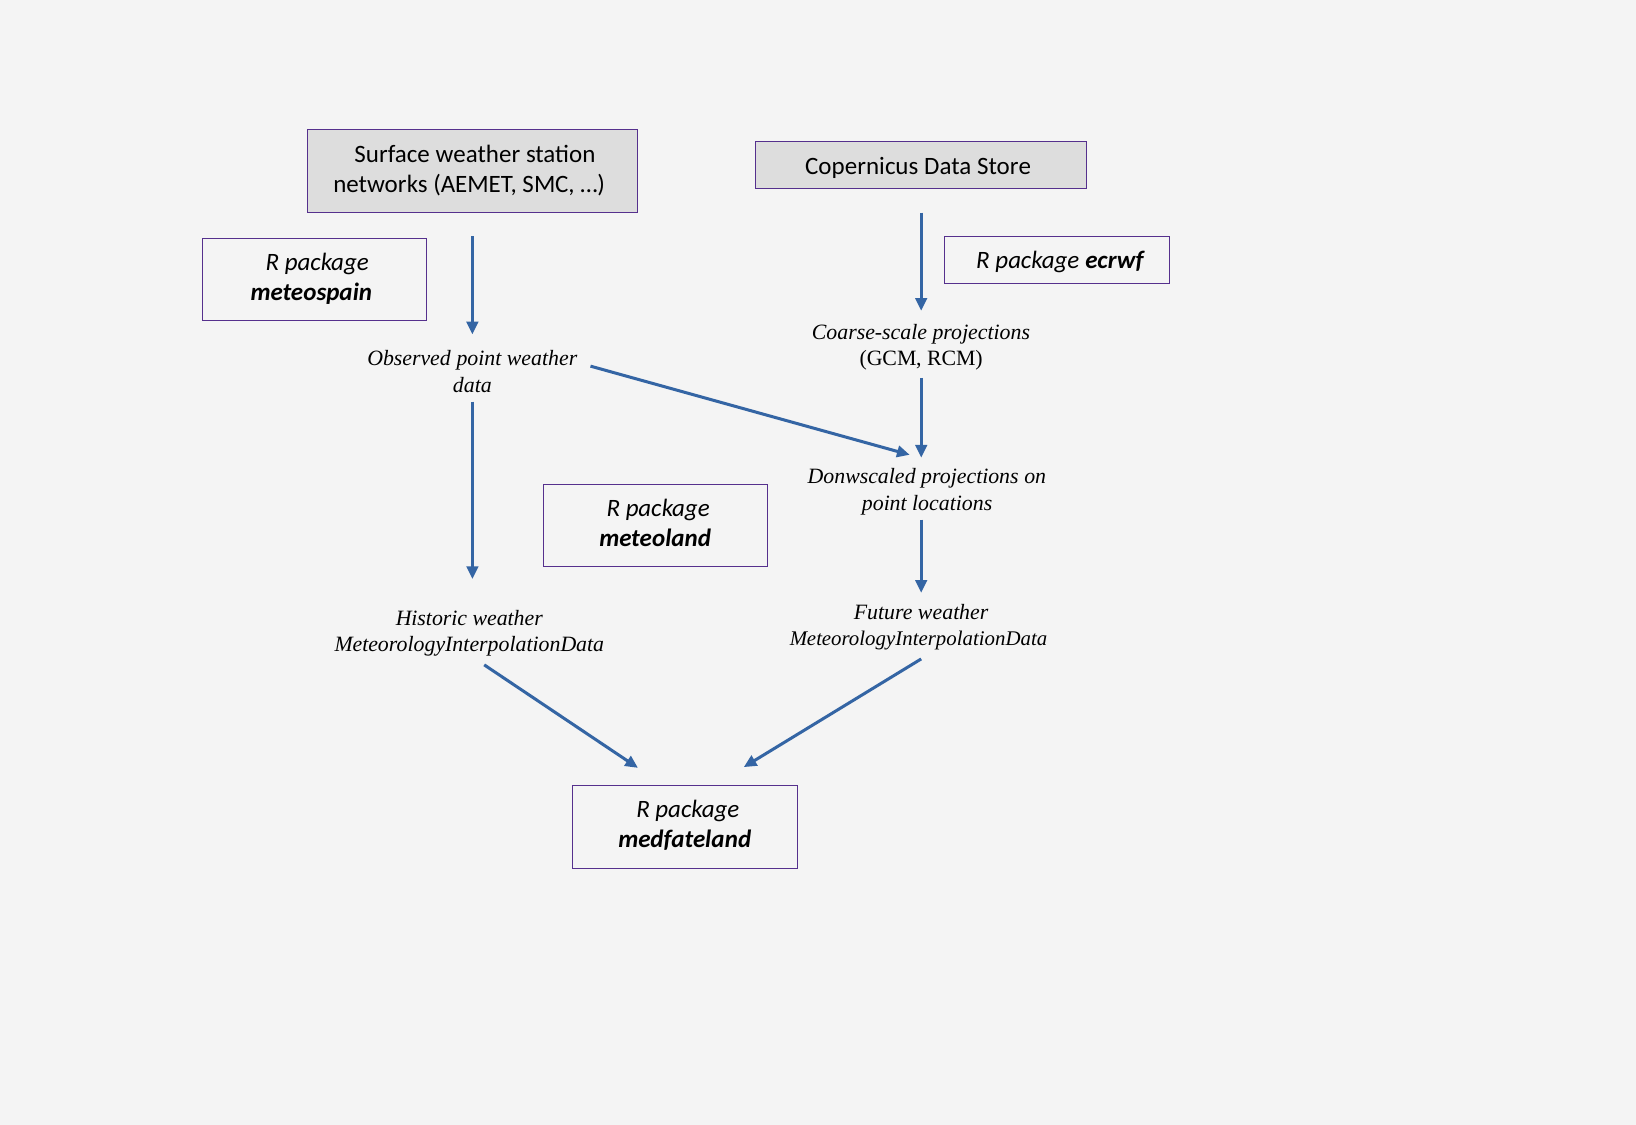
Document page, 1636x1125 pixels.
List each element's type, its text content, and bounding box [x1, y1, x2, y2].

text_box R package meteospain [202, 238, 427, 321]
text_box Copernicus Data Store [755, 141, 1087, 189]
text_box Future weather MeteorologyInterpolationData [744, 590, 1099, 659]
text_box R package meteoland [543, 484, 768, 567]
text_box Observed point weather data [330, 336, 615, 381]
text_box R package ecrwf [944, 236, 1170, 284]
text_box Historic weather MeteorologyInterpolationData [318, 596, 626, 665]
text_box Donwscaled projections on point locations [785, 454, 1069, 526]
text_box R package medfateland [572, 785, 798, 869]
text_box Surface weather station networks (AEMET, SMC, …) [307, 129, 638, 213]
text_box Coarse-scale projections (GCM, RCM) [779, 310, 1063, 378]
